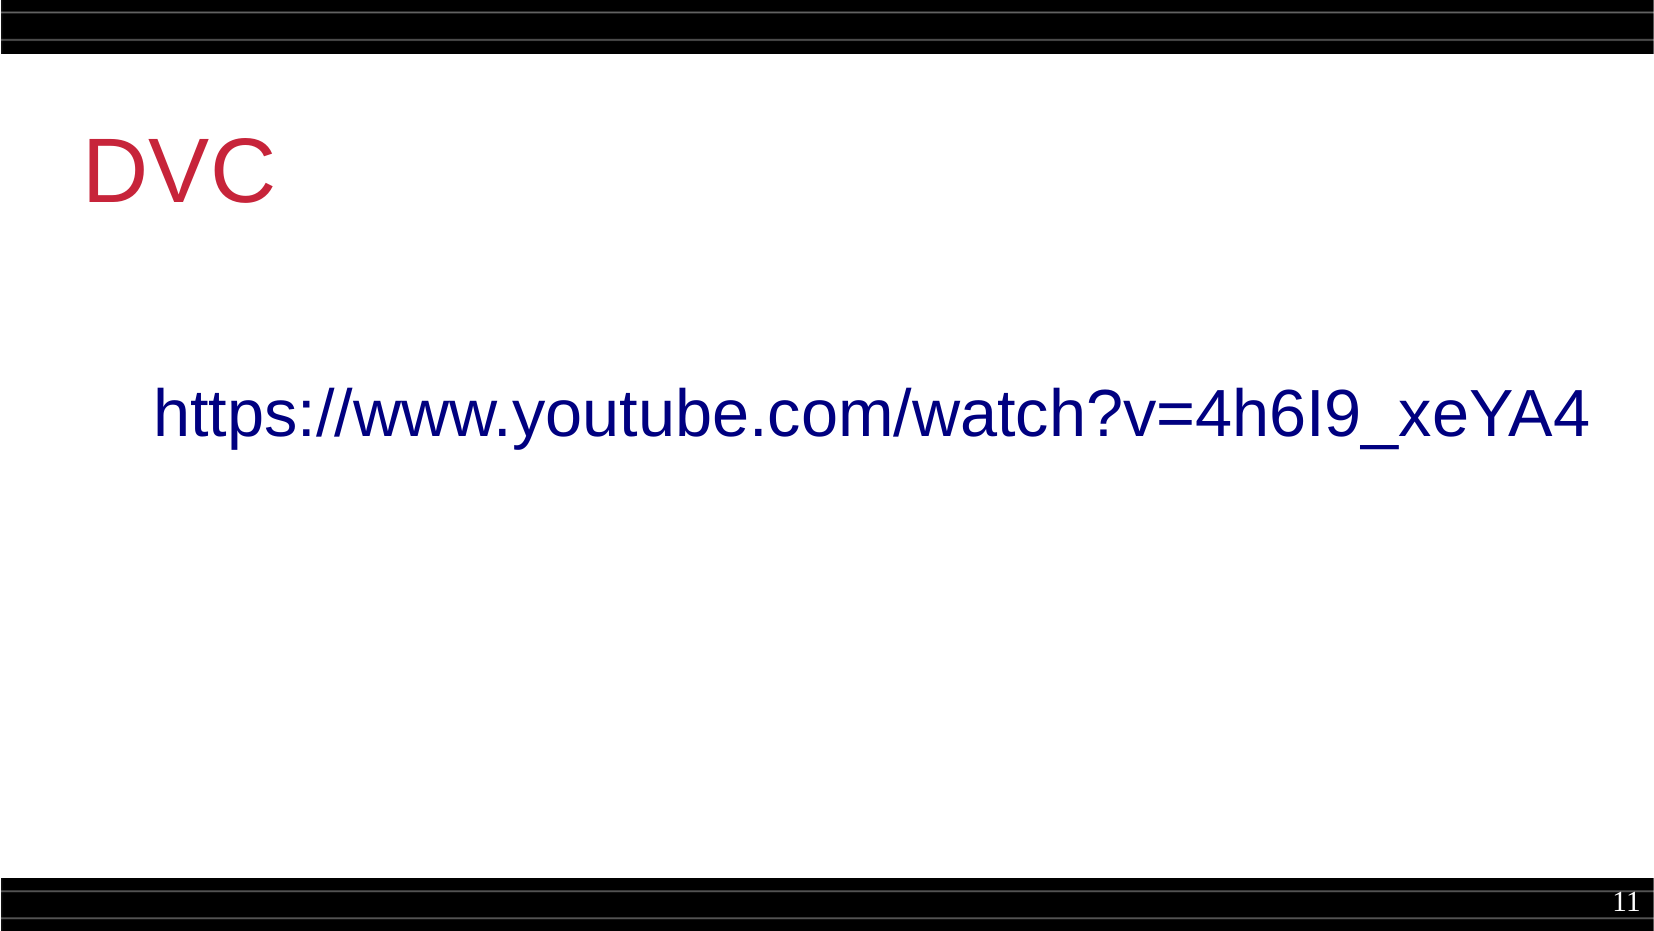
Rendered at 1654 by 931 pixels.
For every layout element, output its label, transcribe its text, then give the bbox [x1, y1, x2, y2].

picture [1, 878, 1654, 931]
picture [1, 0, 1654, 54]
title DVC [82, 92, 1571, 249]
list https://www.youtube.com/watch?v=4h6I9_xeYA4 [82, 271, 1606, 851]
